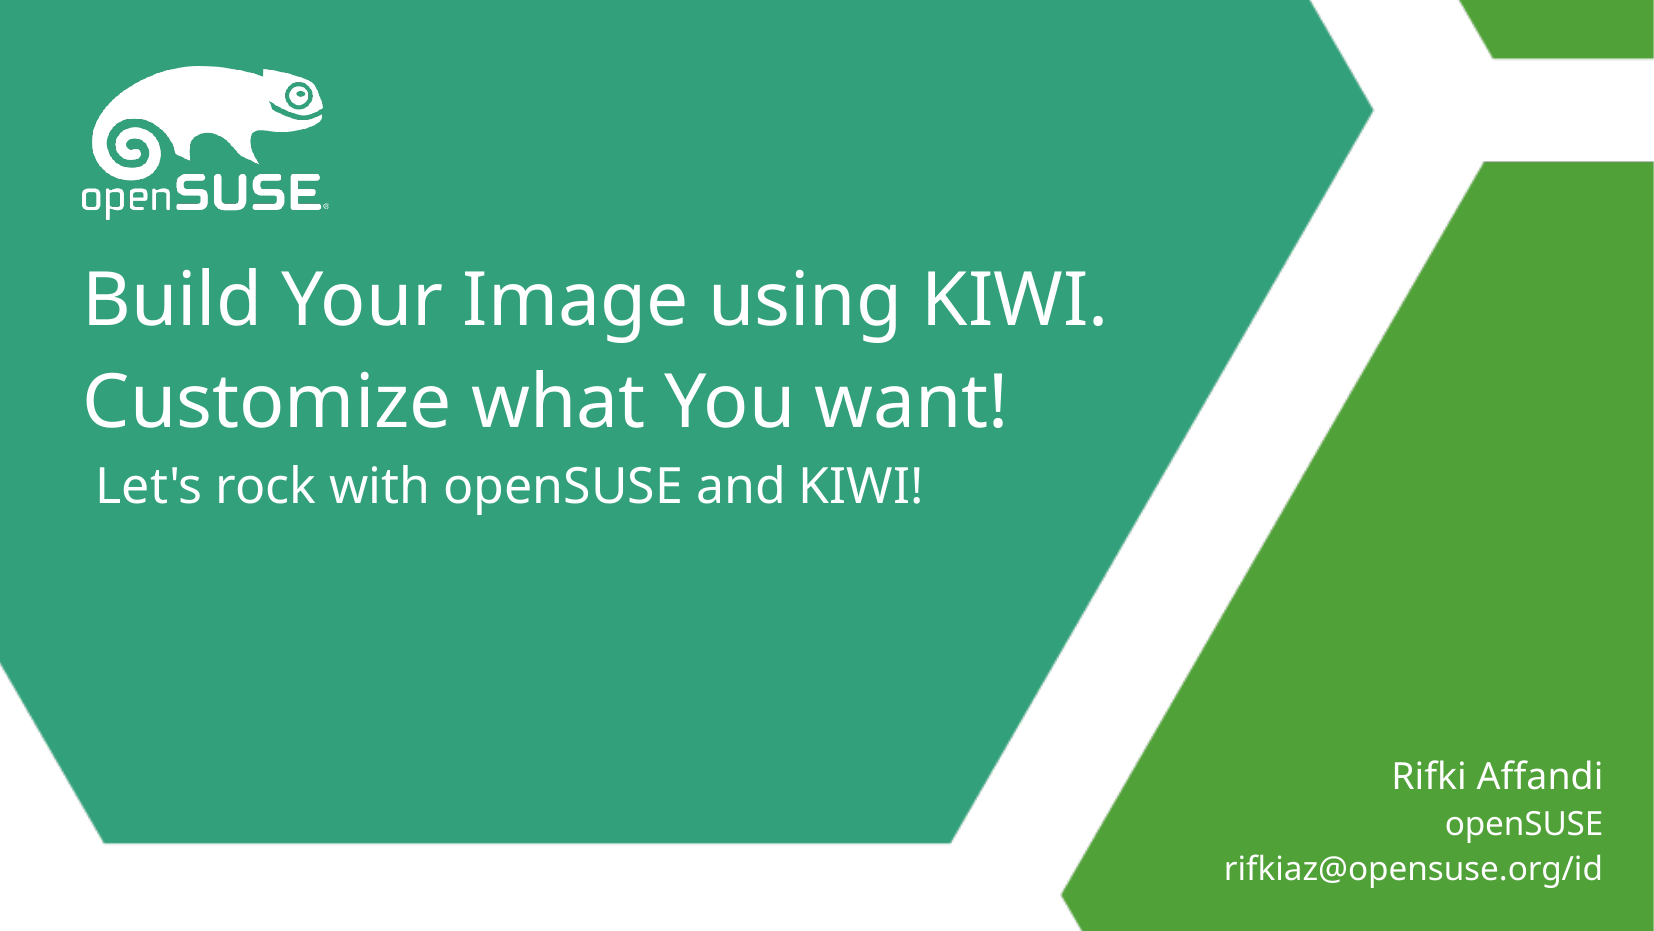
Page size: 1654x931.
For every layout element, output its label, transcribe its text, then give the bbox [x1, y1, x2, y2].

title Build Your Image using KIWI. Customize what You want! Let's rock with openSUSE and KIWI! [82, 219, 1218, 545]
picture [0, 0, 1654, 931]
subtitle Rifki Affandi openSUSE rifkiaz@opensuse.org/id [1177, 686, 1604, 931]
